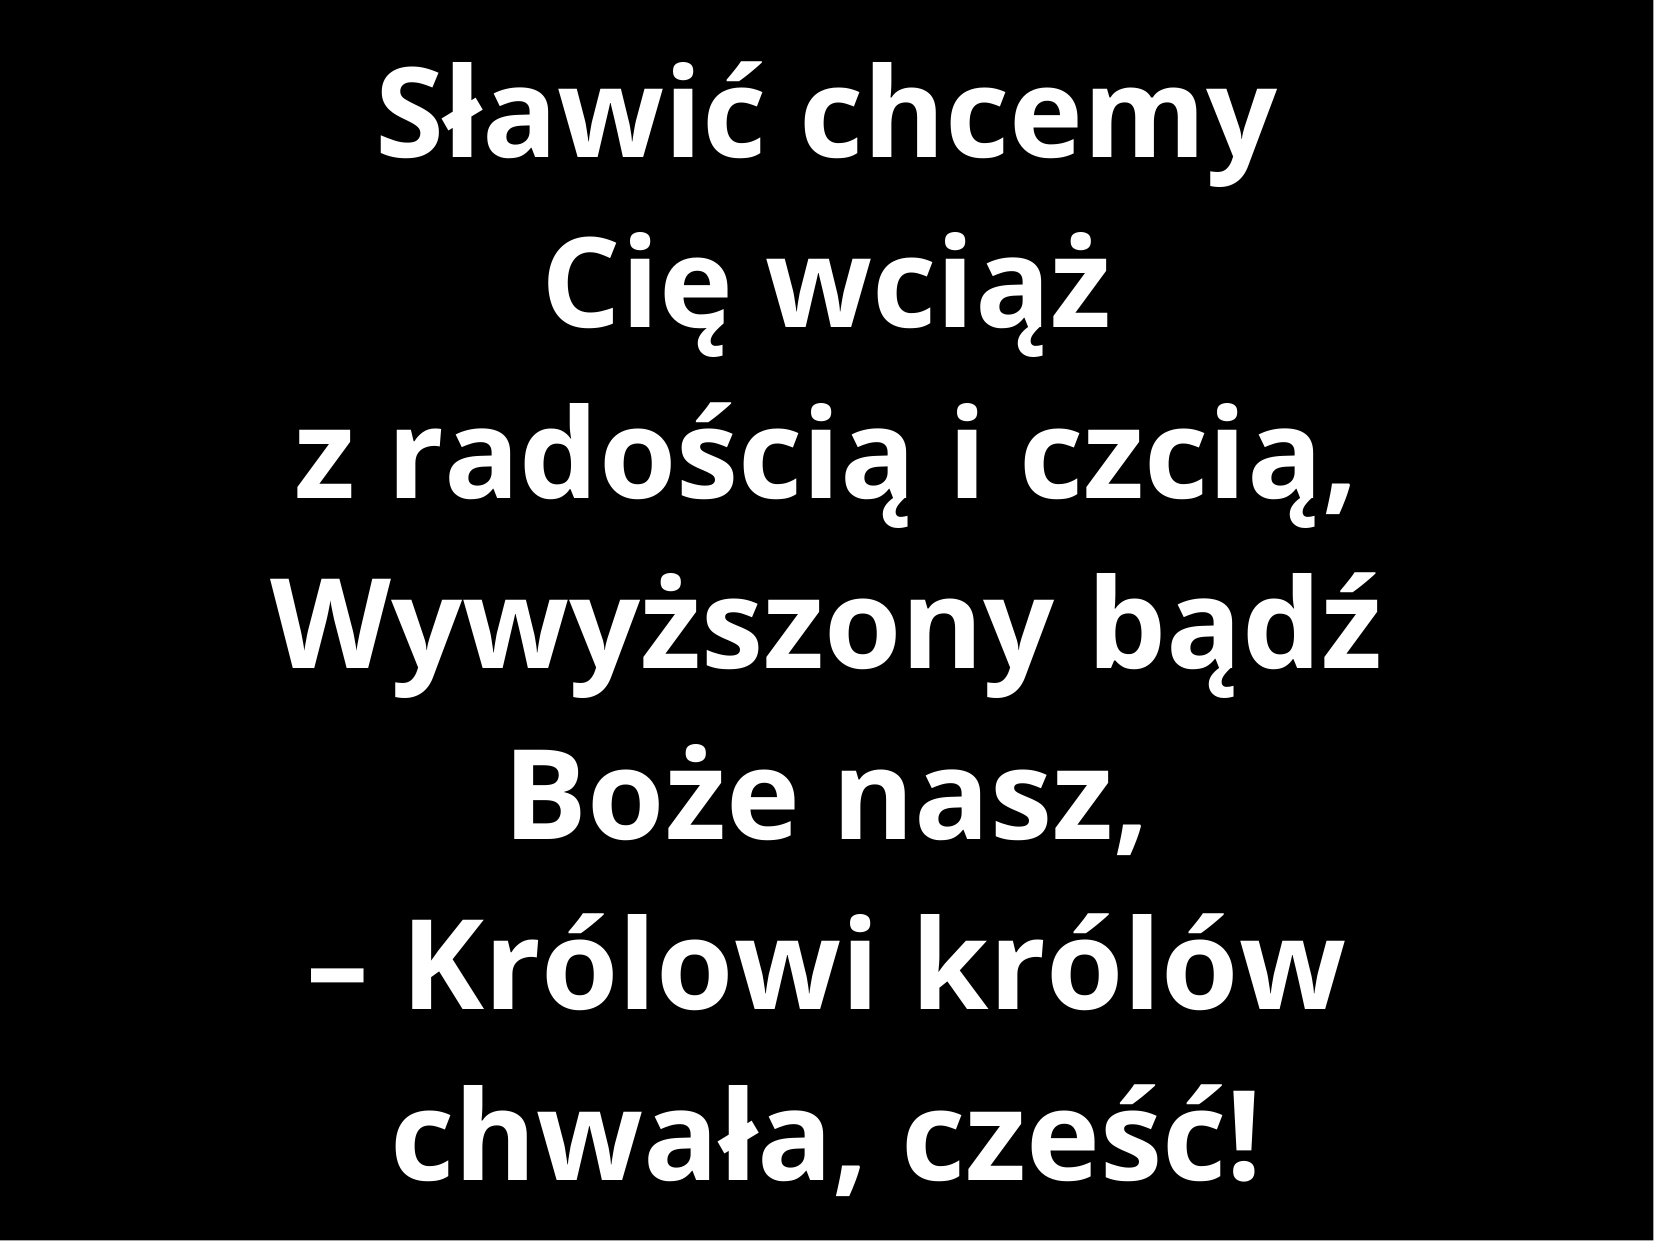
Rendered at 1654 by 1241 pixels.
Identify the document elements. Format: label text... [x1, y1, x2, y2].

title Sławić chcemy Cię wciąż z radością i czcią, Wywyższony bądź Boże nasz, – Królowi królów chwała, cześć! [0, 0, 1654, 1241]
